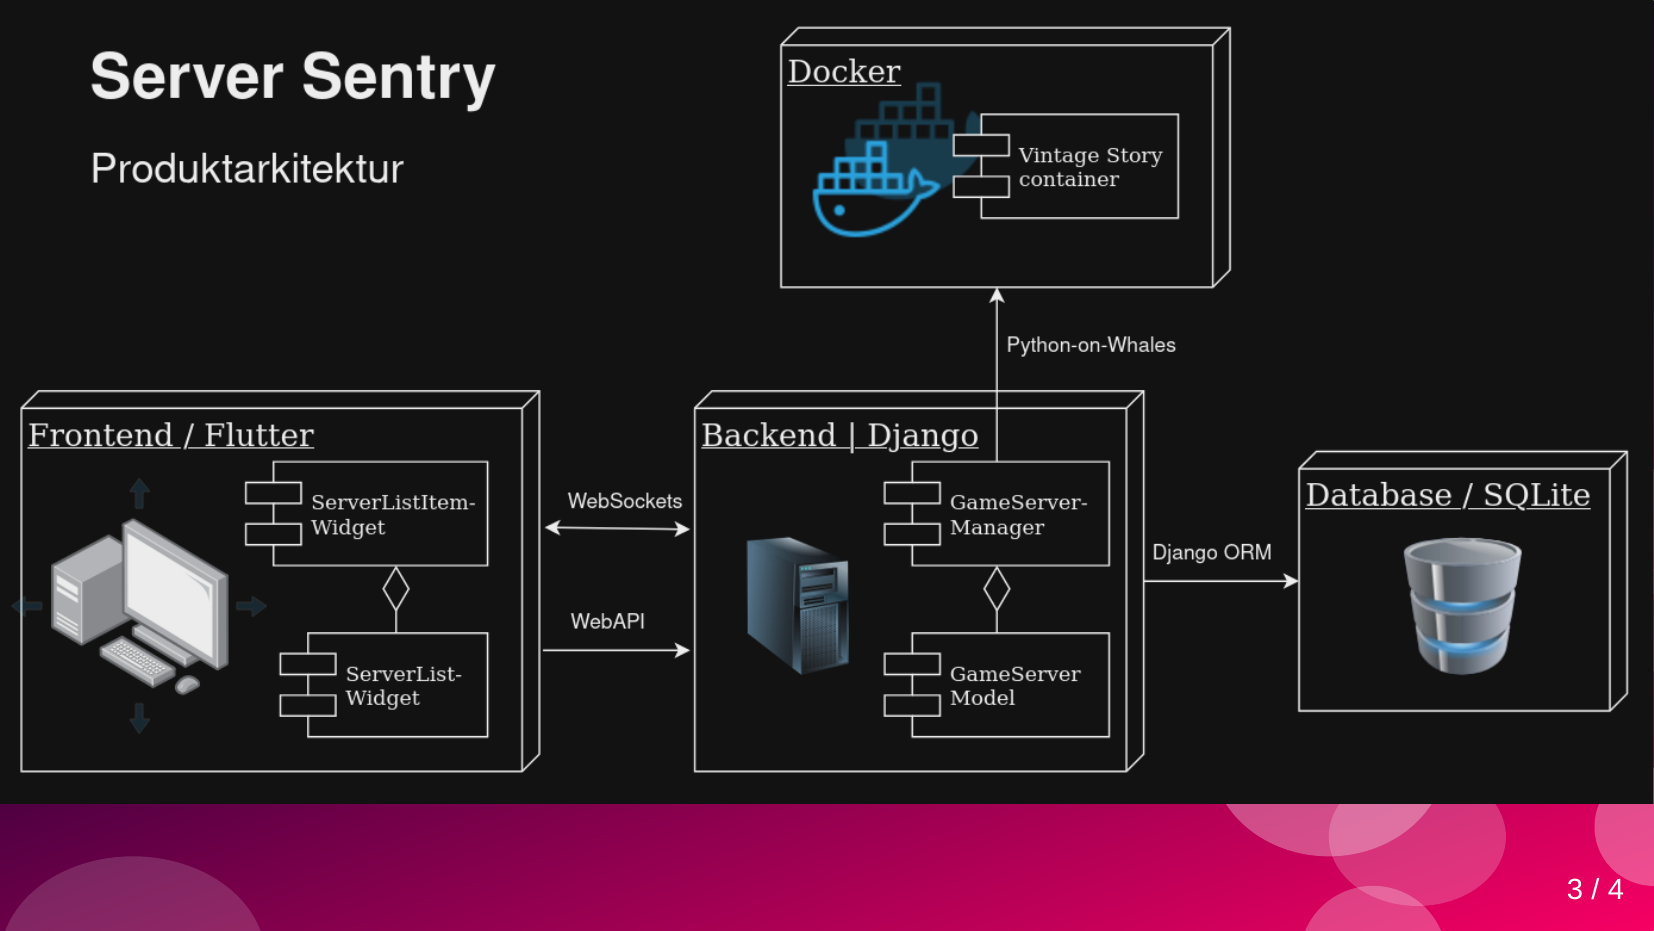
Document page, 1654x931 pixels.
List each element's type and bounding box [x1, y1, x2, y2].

picture [0, 0, 1654, 804]
